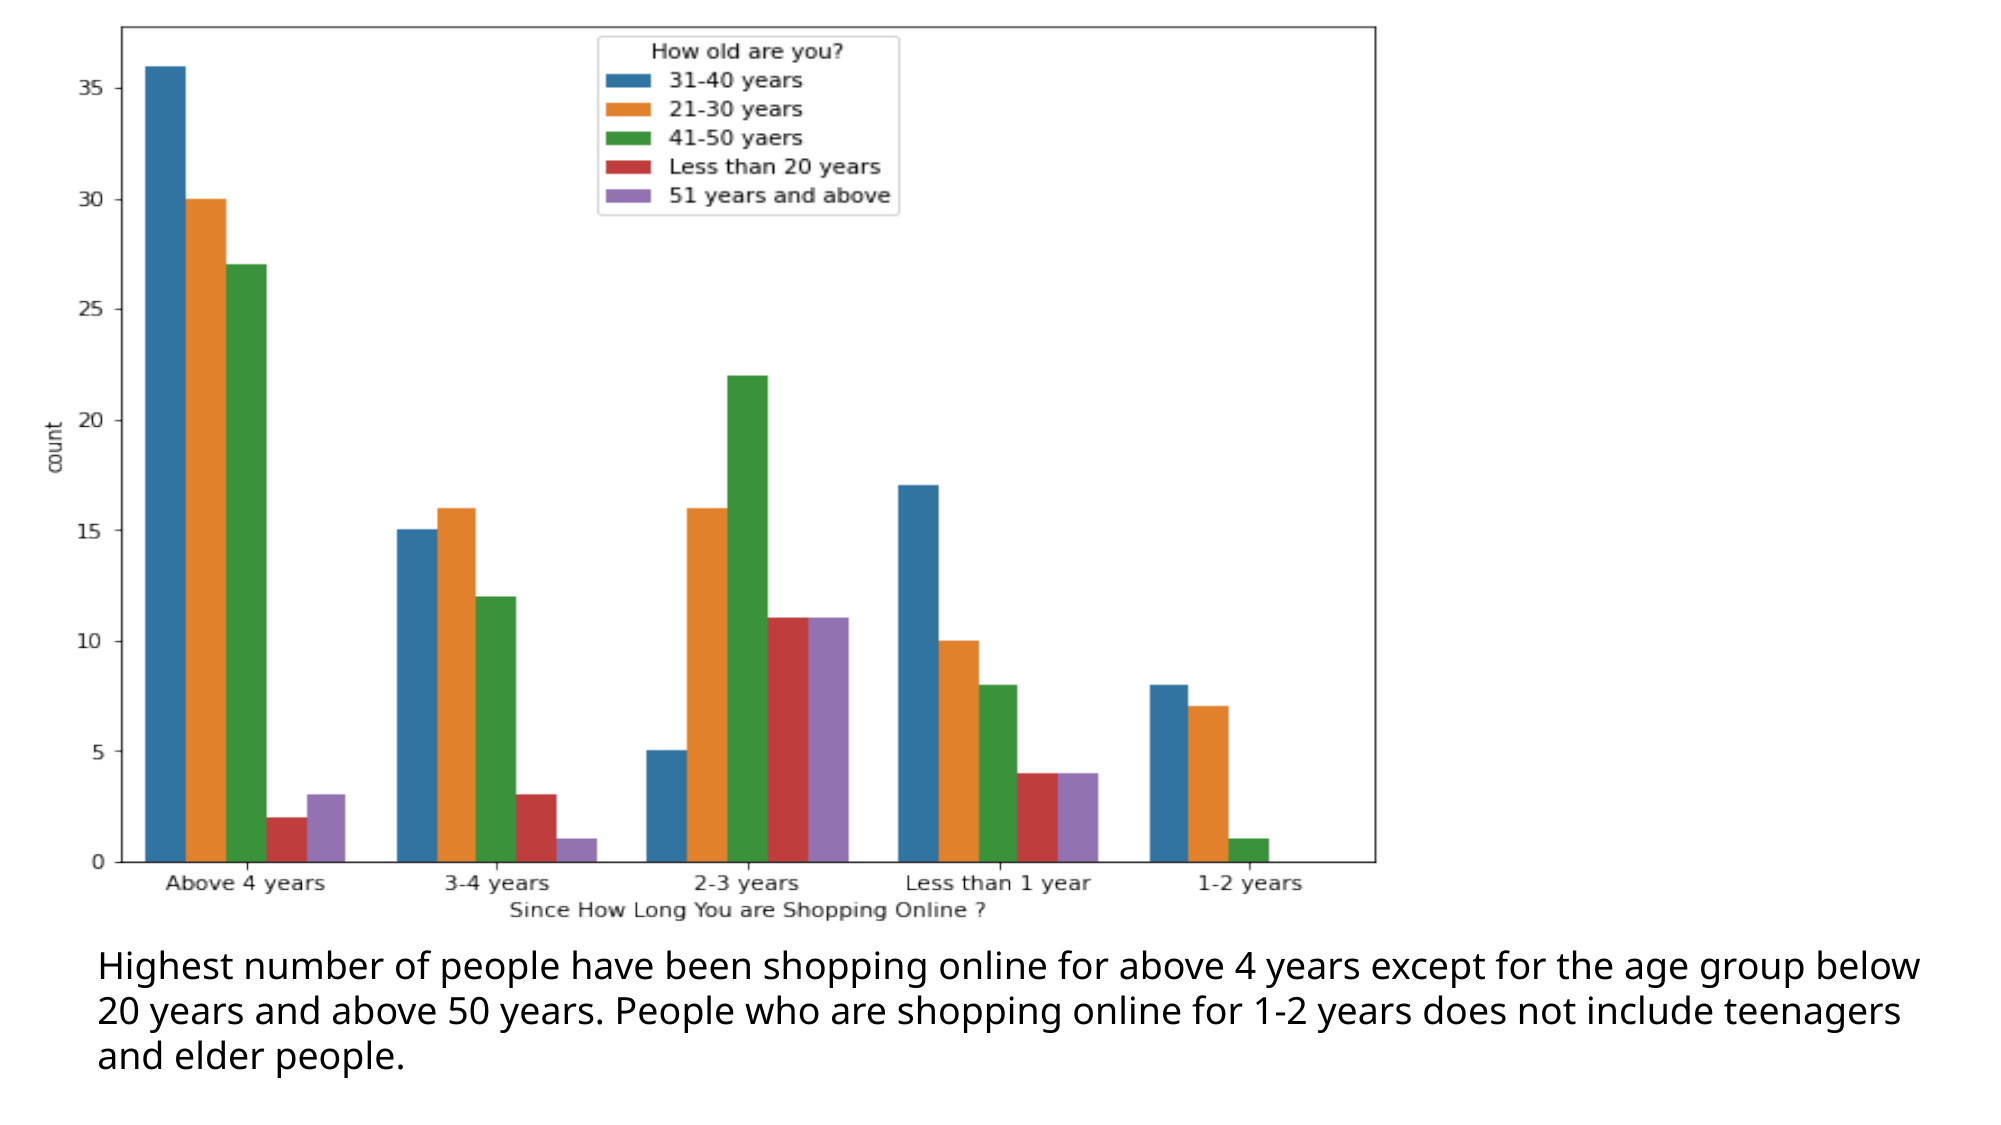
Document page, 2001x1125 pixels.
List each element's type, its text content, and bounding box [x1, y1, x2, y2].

text_box Highest number of people have been shopping online for above 4 years except for the age group below 20 years and above 50 years. People who are shopping online for 1-2 years does not include teenagers and elder people. [82, 934, 1964, 1087]
picture [29, 13, 1391, 935]
